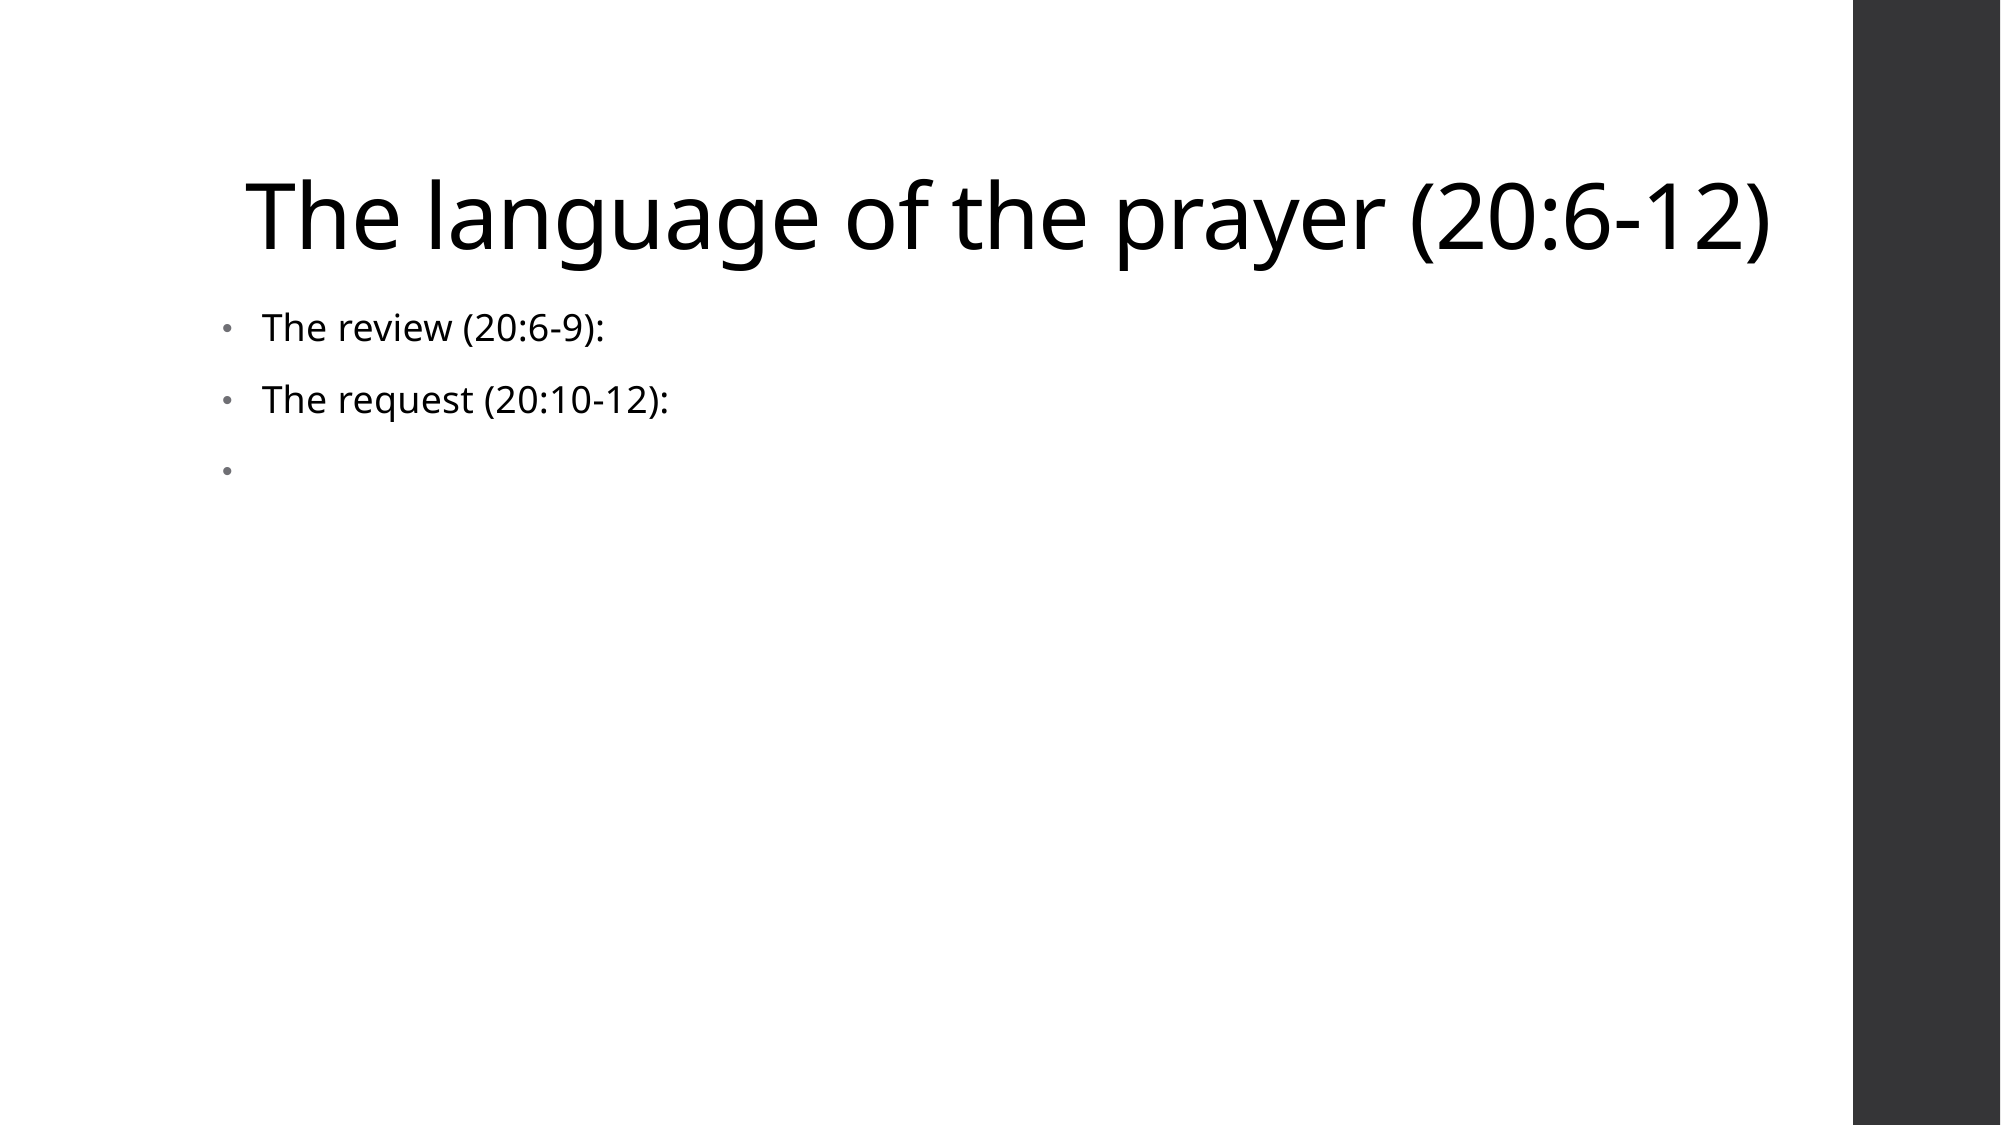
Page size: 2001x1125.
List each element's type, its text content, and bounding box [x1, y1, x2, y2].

list The review (20:6-9): The request (20:10-12): [206, 299, 1617, 1014]
title The language of the prayer (20:6-12) [206, 60, 1797, 278]
